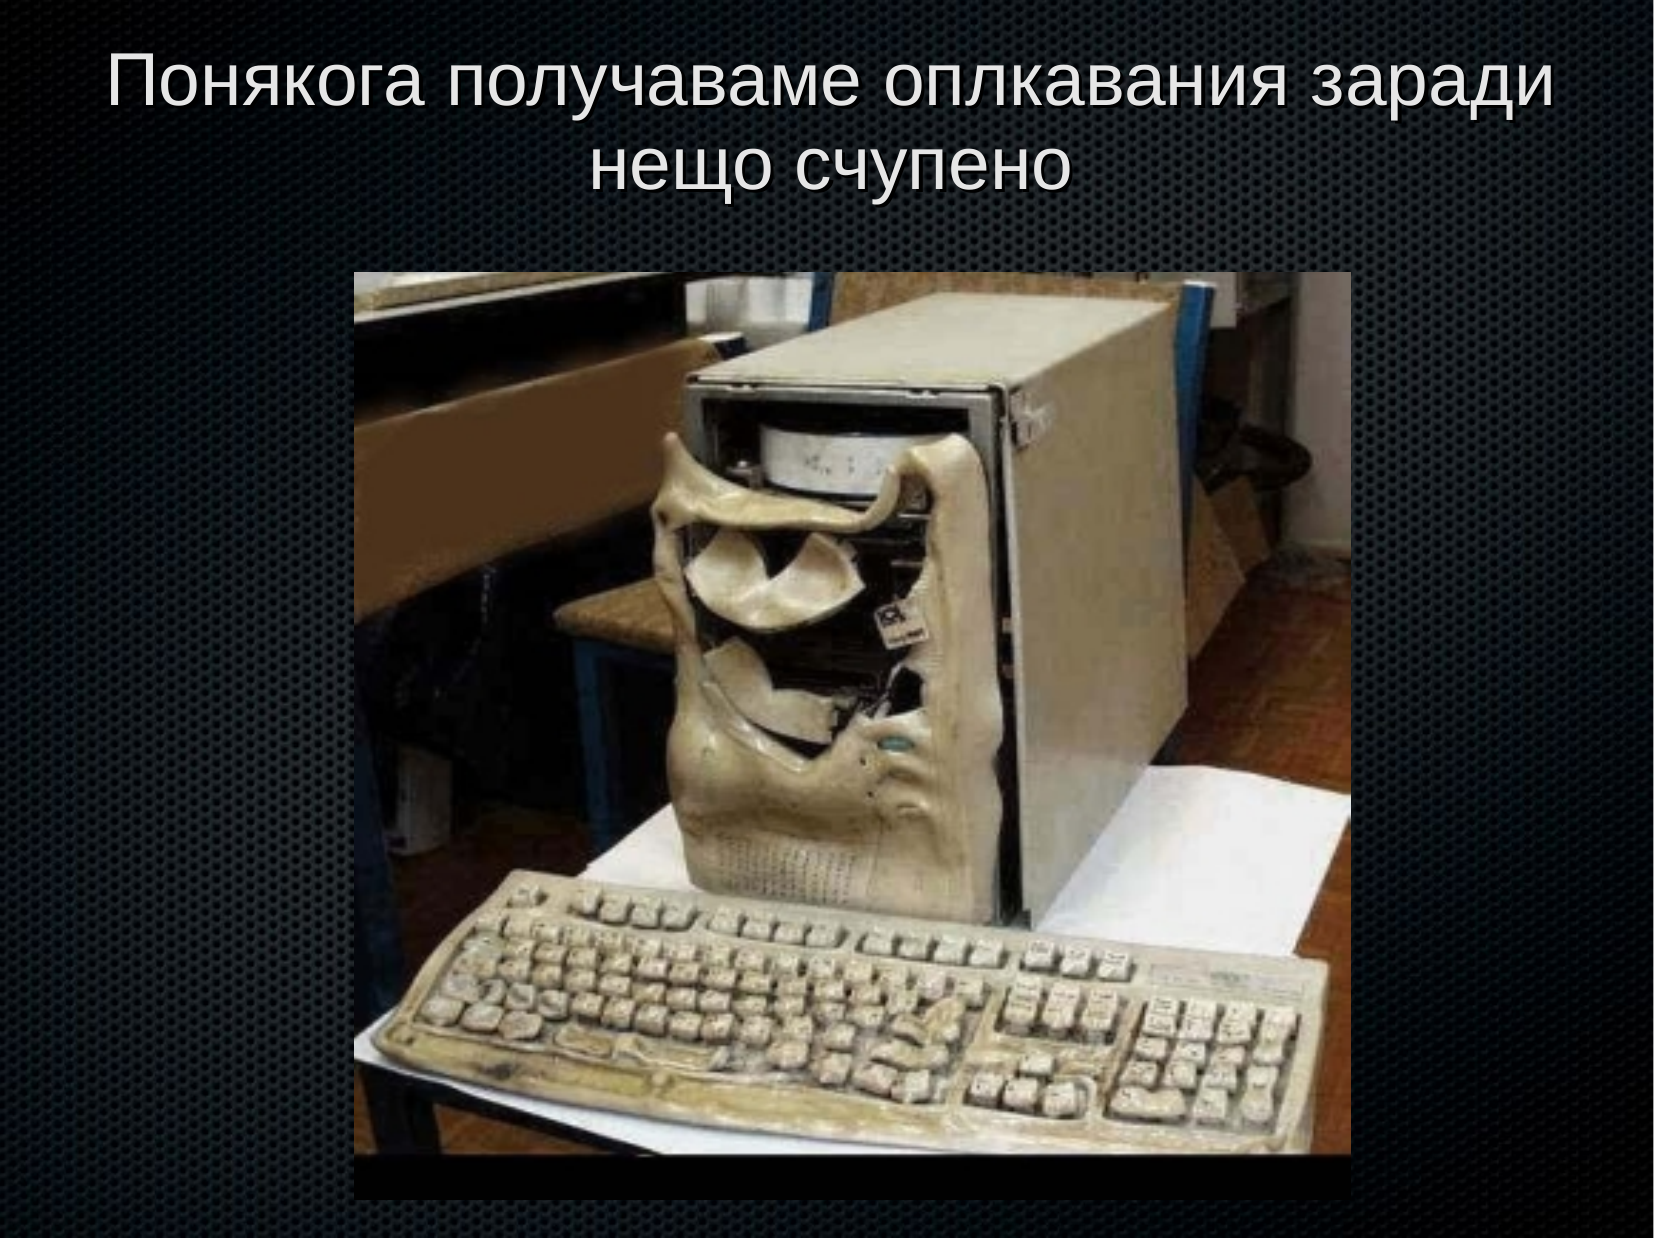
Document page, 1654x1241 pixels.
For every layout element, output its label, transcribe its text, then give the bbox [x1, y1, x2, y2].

picture [0, 0, 1654, 1238]
title Понякога получаваме оплкавания заради нещо счупено [86, 25, 1576, 218]
